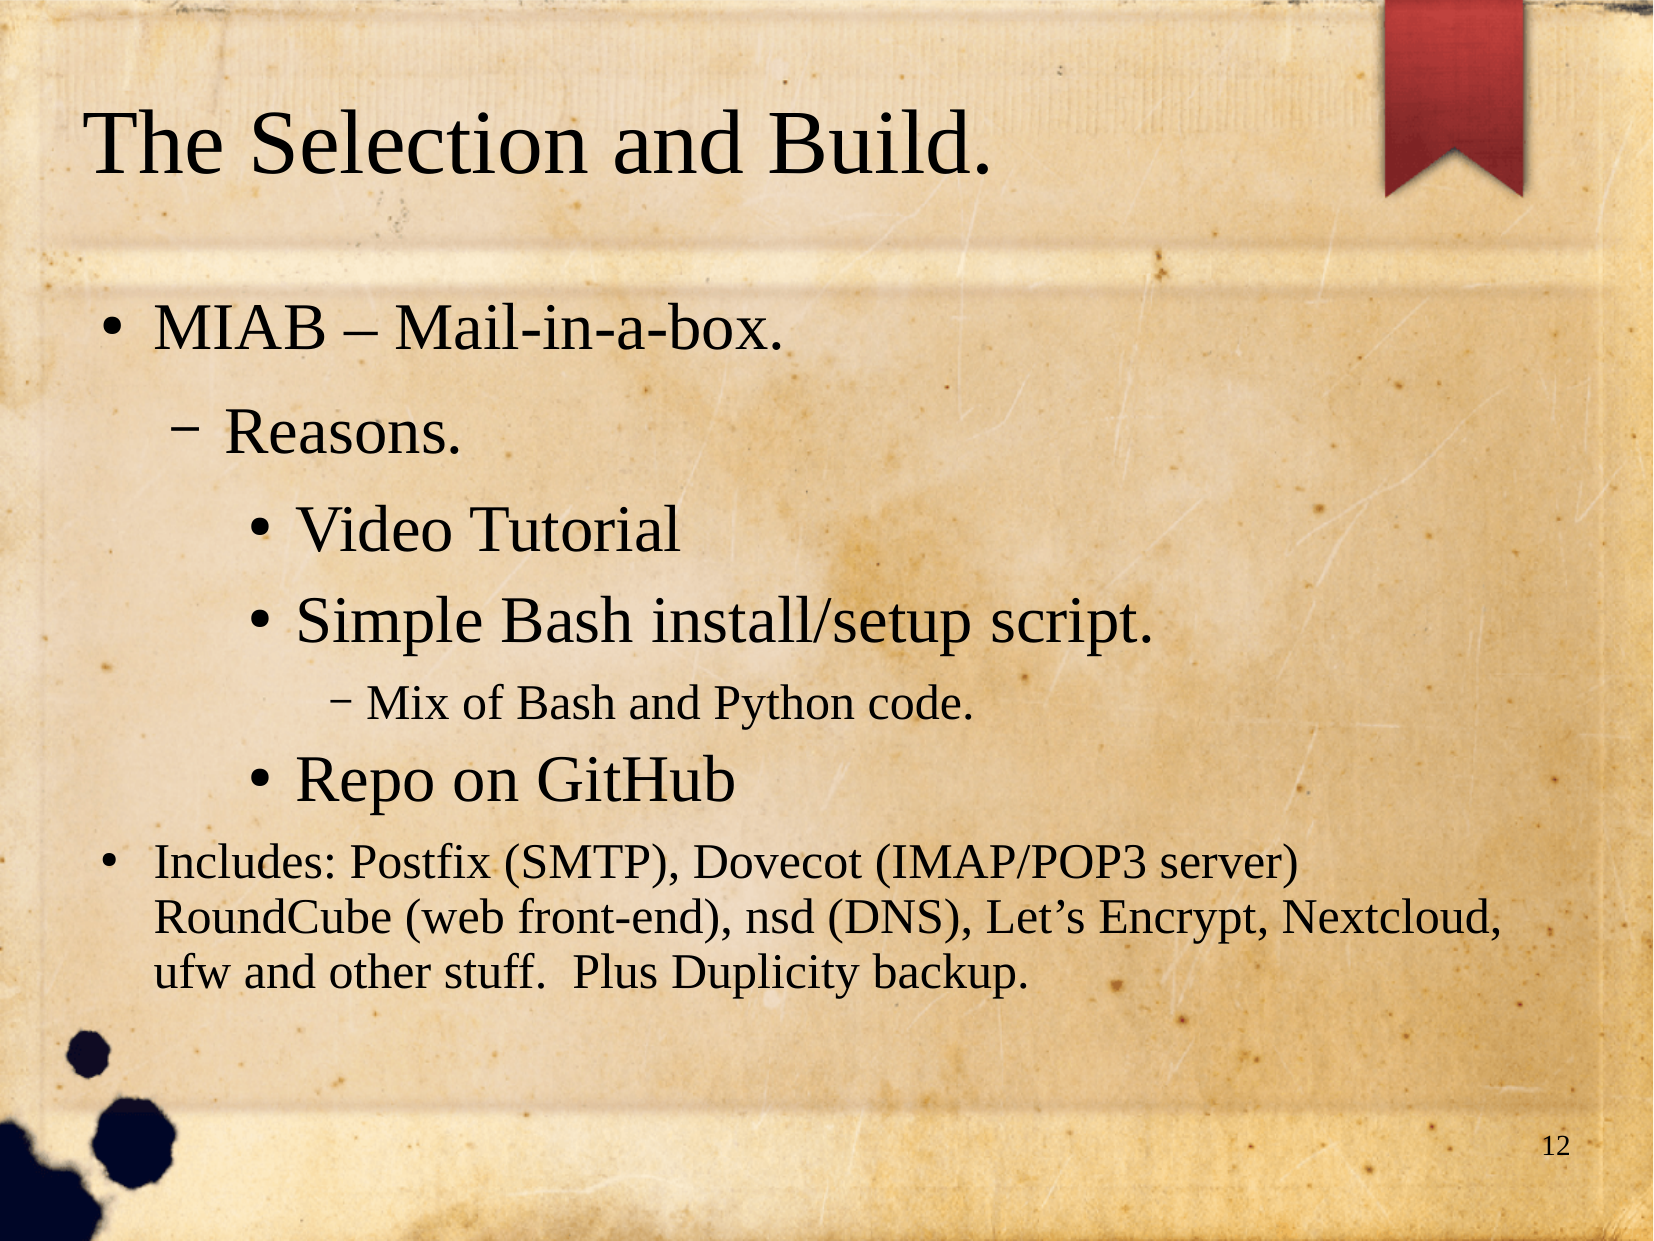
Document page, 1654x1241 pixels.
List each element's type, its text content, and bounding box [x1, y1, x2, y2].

list MIAB – Mail-in-a-box. Reasons. Video Tutorial Simple Bash install/setup script. Mix of Bash and Python code. Repo on GitHub Includes: Postfix (SMTP), Dovecot (IMAP/POP3 server) RoundCube (web front-end), nsd (DNS), Let’s Encrypt, Nextcloud, ufw and other stuff. Plus Duplicity backup. [82, 290, 1538, 1010]
title The Selection and Build. [82, 49, 1347, 237]
picture [0, 0, 1654, 1241]
